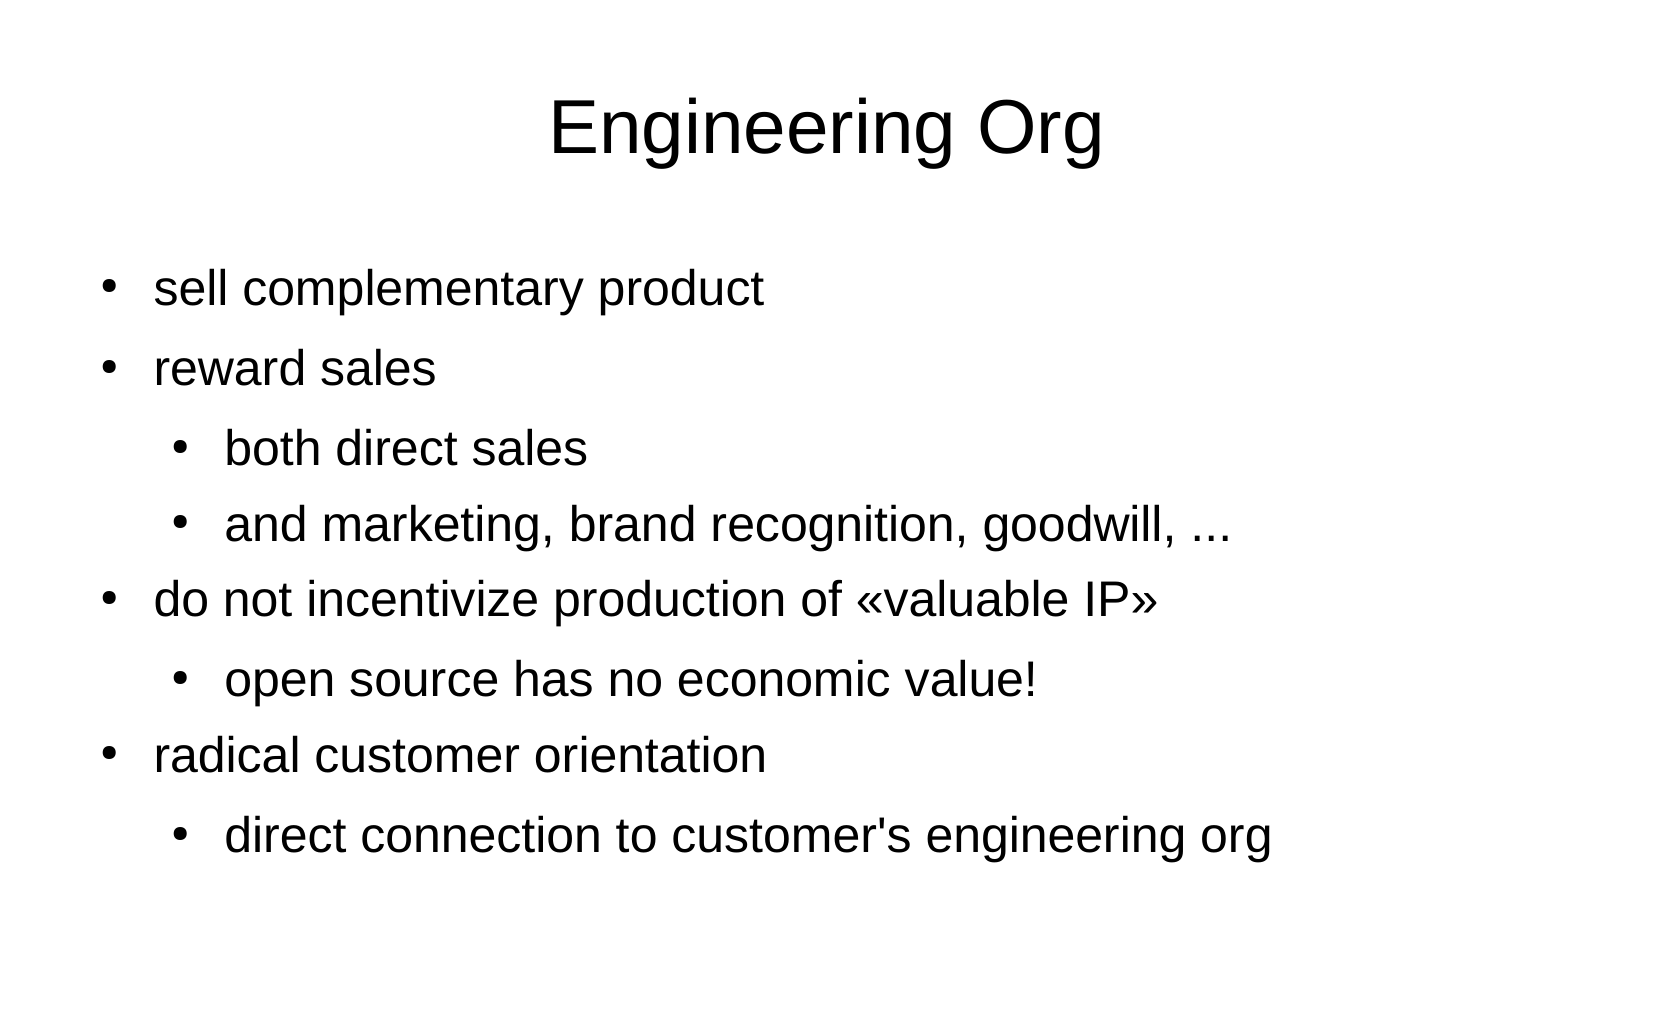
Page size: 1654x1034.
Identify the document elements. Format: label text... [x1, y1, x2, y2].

title Engineering Org [82, 41, 1571, 214]
list sell complementary product reward sales both direct sales and marketing, brand recognition, goodwill, ... do not incentivize production of «valuable IP» open source has no economic value! radical customer orientation direct connection to customer's engineering org [82, 259, 1571, 981]
